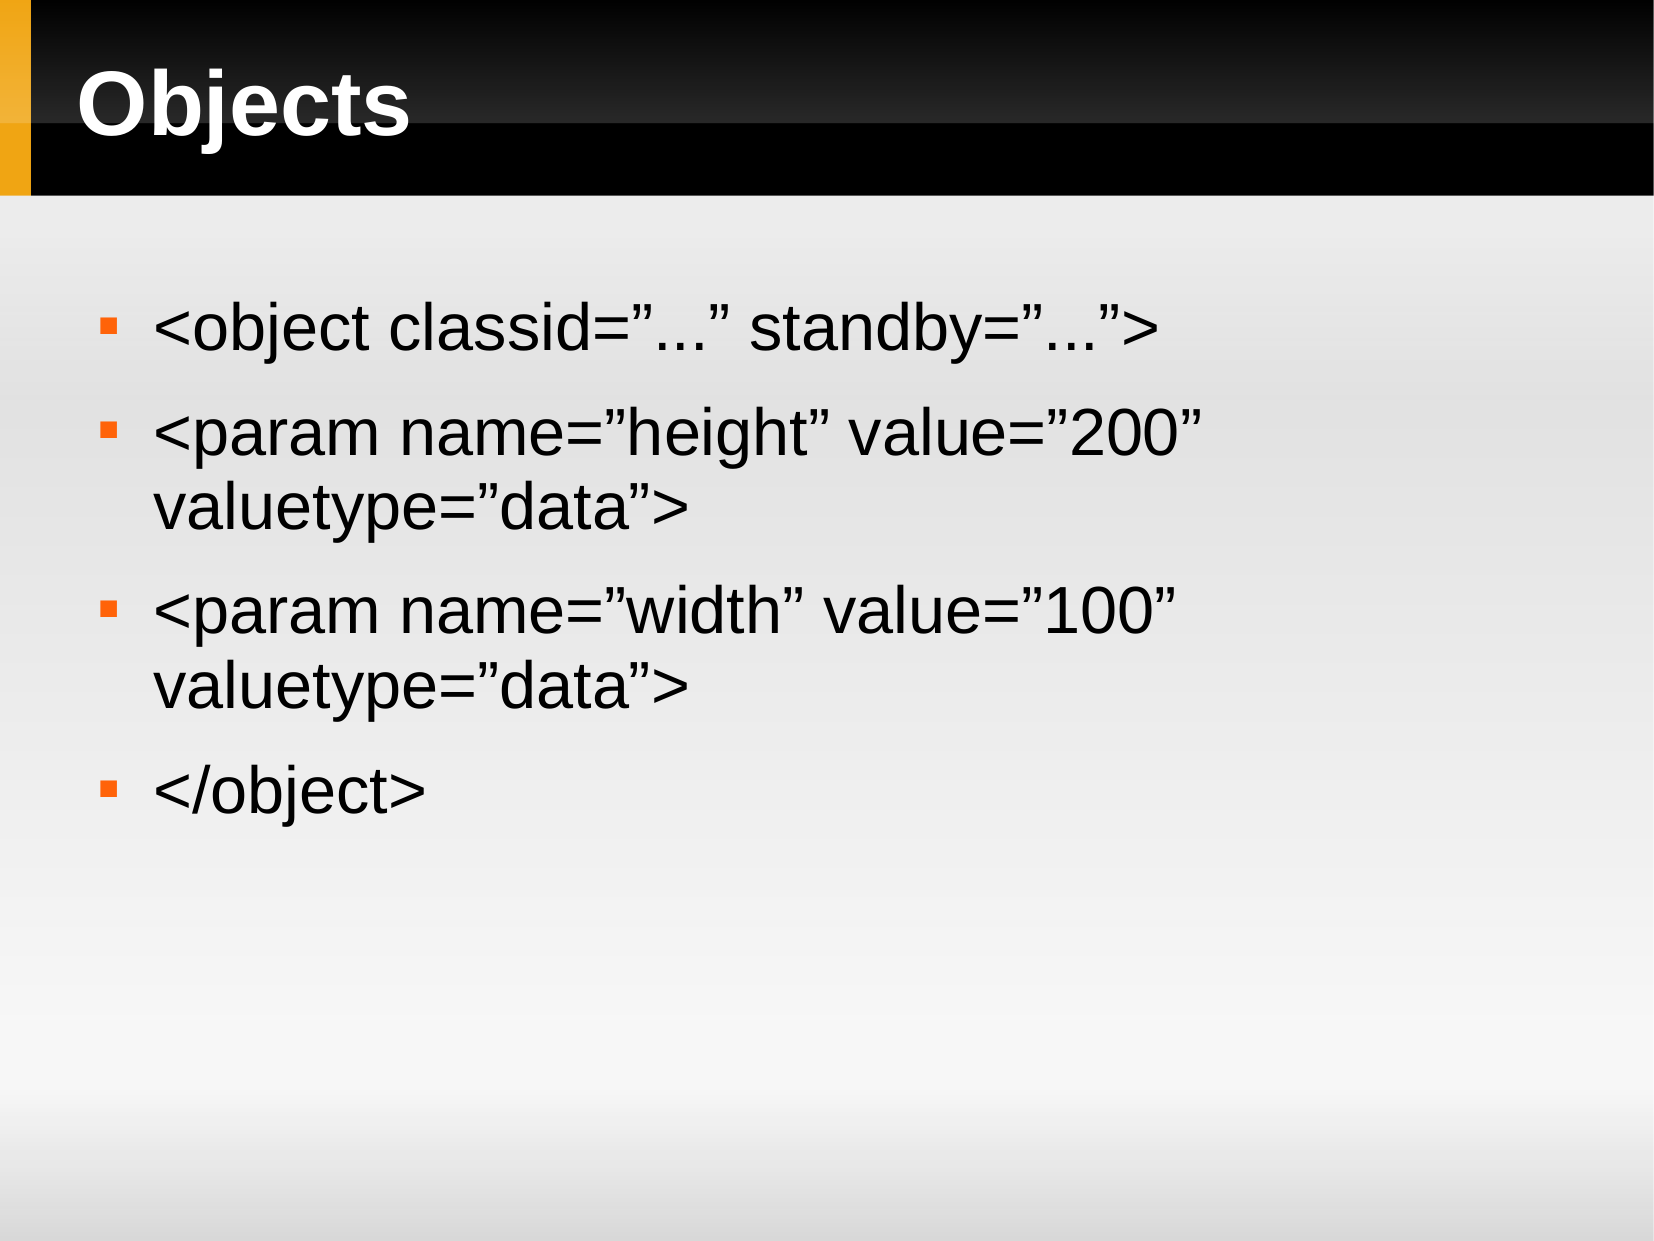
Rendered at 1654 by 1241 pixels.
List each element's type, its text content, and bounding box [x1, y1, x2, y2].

picture [0, 0, 1654, 1241]
title Objects [76, 0, 1565, 208]
list <object classid=”...” standby=”...”> <param name=”height” value=”200” valuetype=”data”> <param name=”width” value=”100” valuetype=”data”> </object> [82, 290, 1571, 1109]
